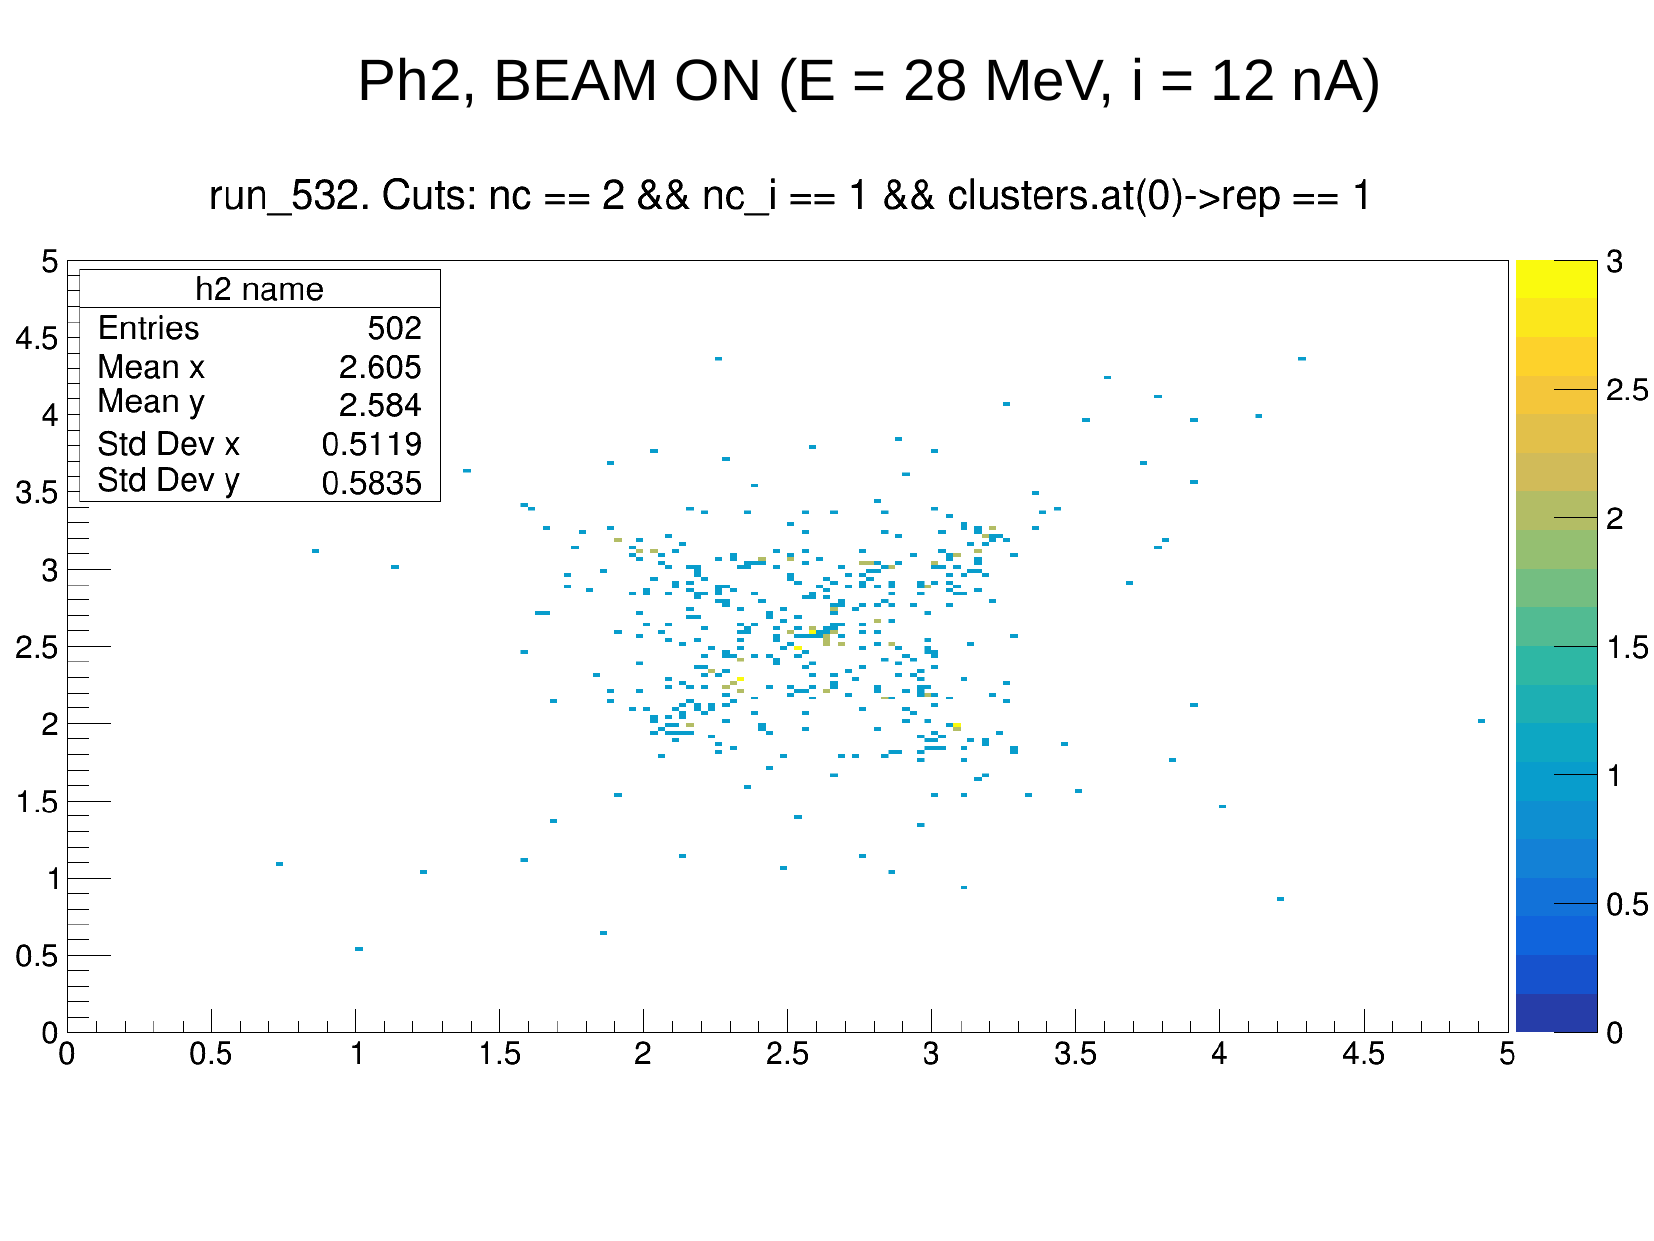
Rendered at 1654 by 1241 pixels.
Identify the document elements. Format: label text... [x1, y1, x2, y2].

text_box Ph2, BEAM ON (E = 28 MeV, i = 12 nA) [271, 39, 1471, 121]
picture [6, 172, 1654, 1075]
